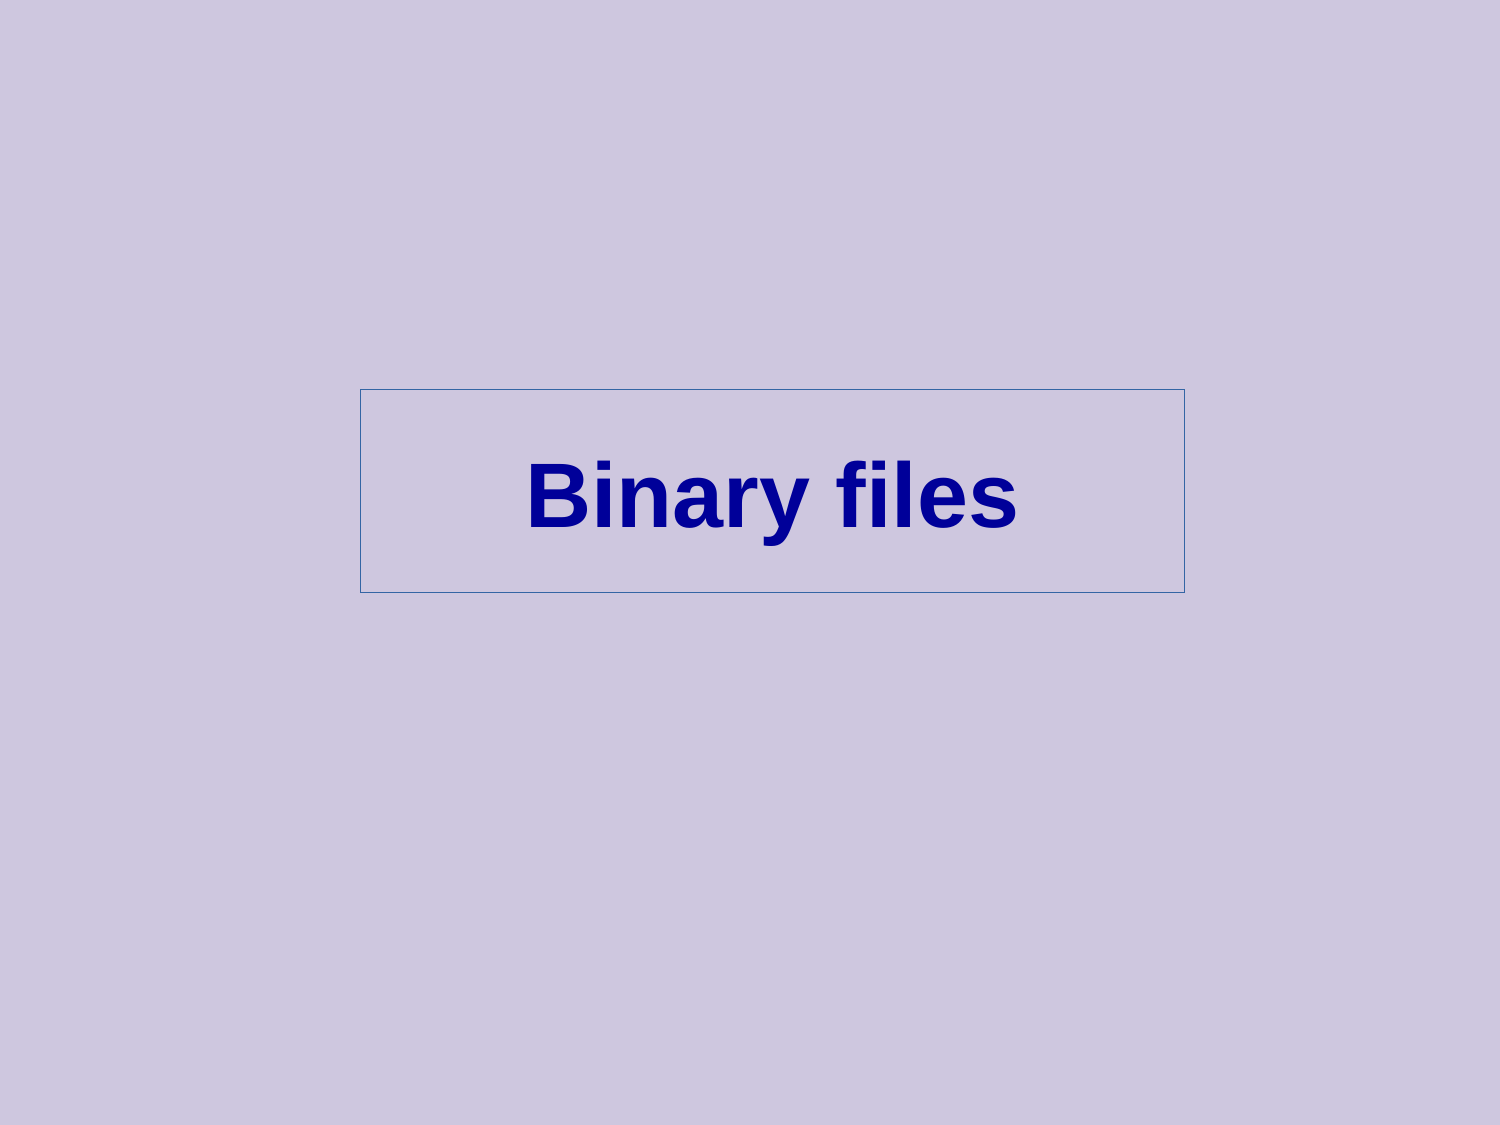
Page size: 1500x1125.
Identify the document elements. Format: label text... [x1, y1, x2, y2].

title Binary files [360, 389, 1185, 593]
